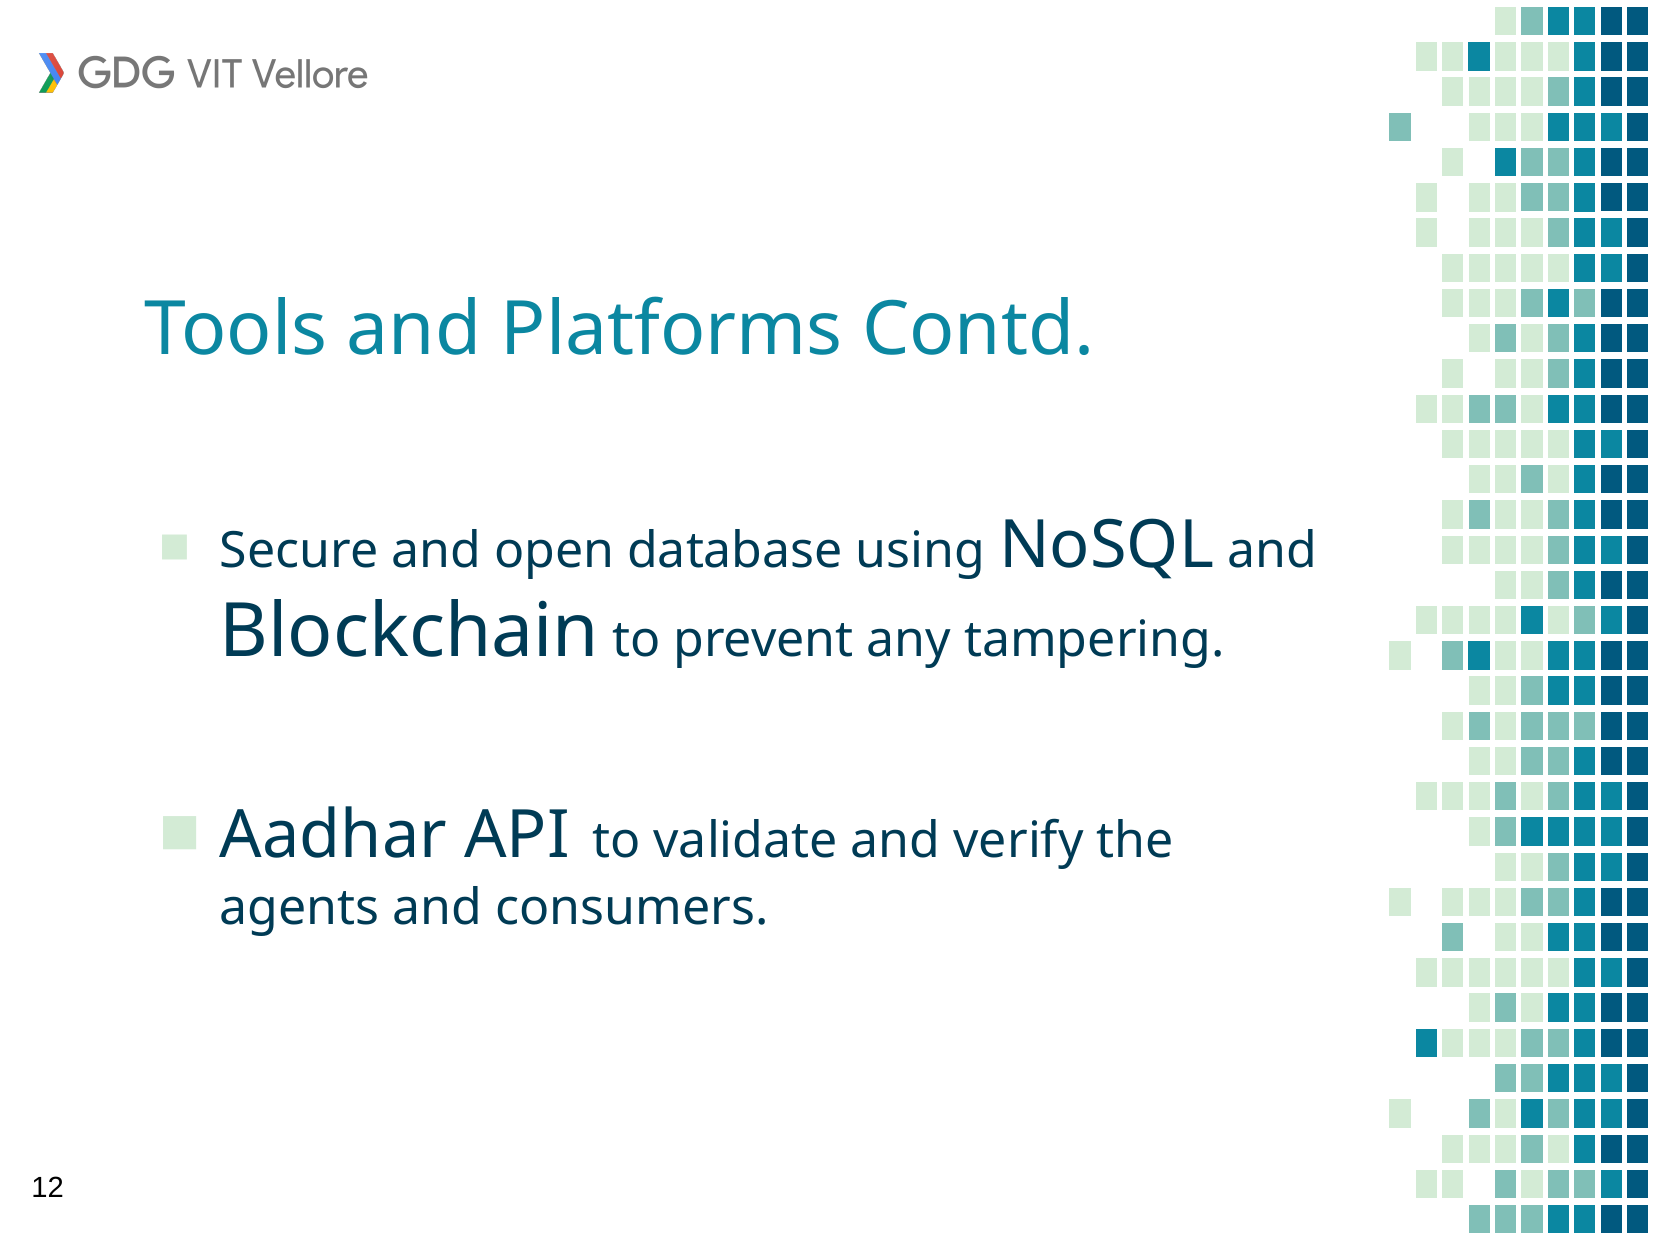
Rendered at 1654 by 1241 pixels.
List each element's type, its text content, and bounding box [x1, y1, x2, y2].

title Tools and Platforms Contd. [129, 178, 1353, 385]
slide_number <number> [16, 1138, 116, 1233]
picture [0, 3, 408, 142]
list Secure and open database using NoSQL and Blockchain to prevent any tampering. Aadhar API to validate and verify the agents and consumers. [129, 417, 1353, 1137]
